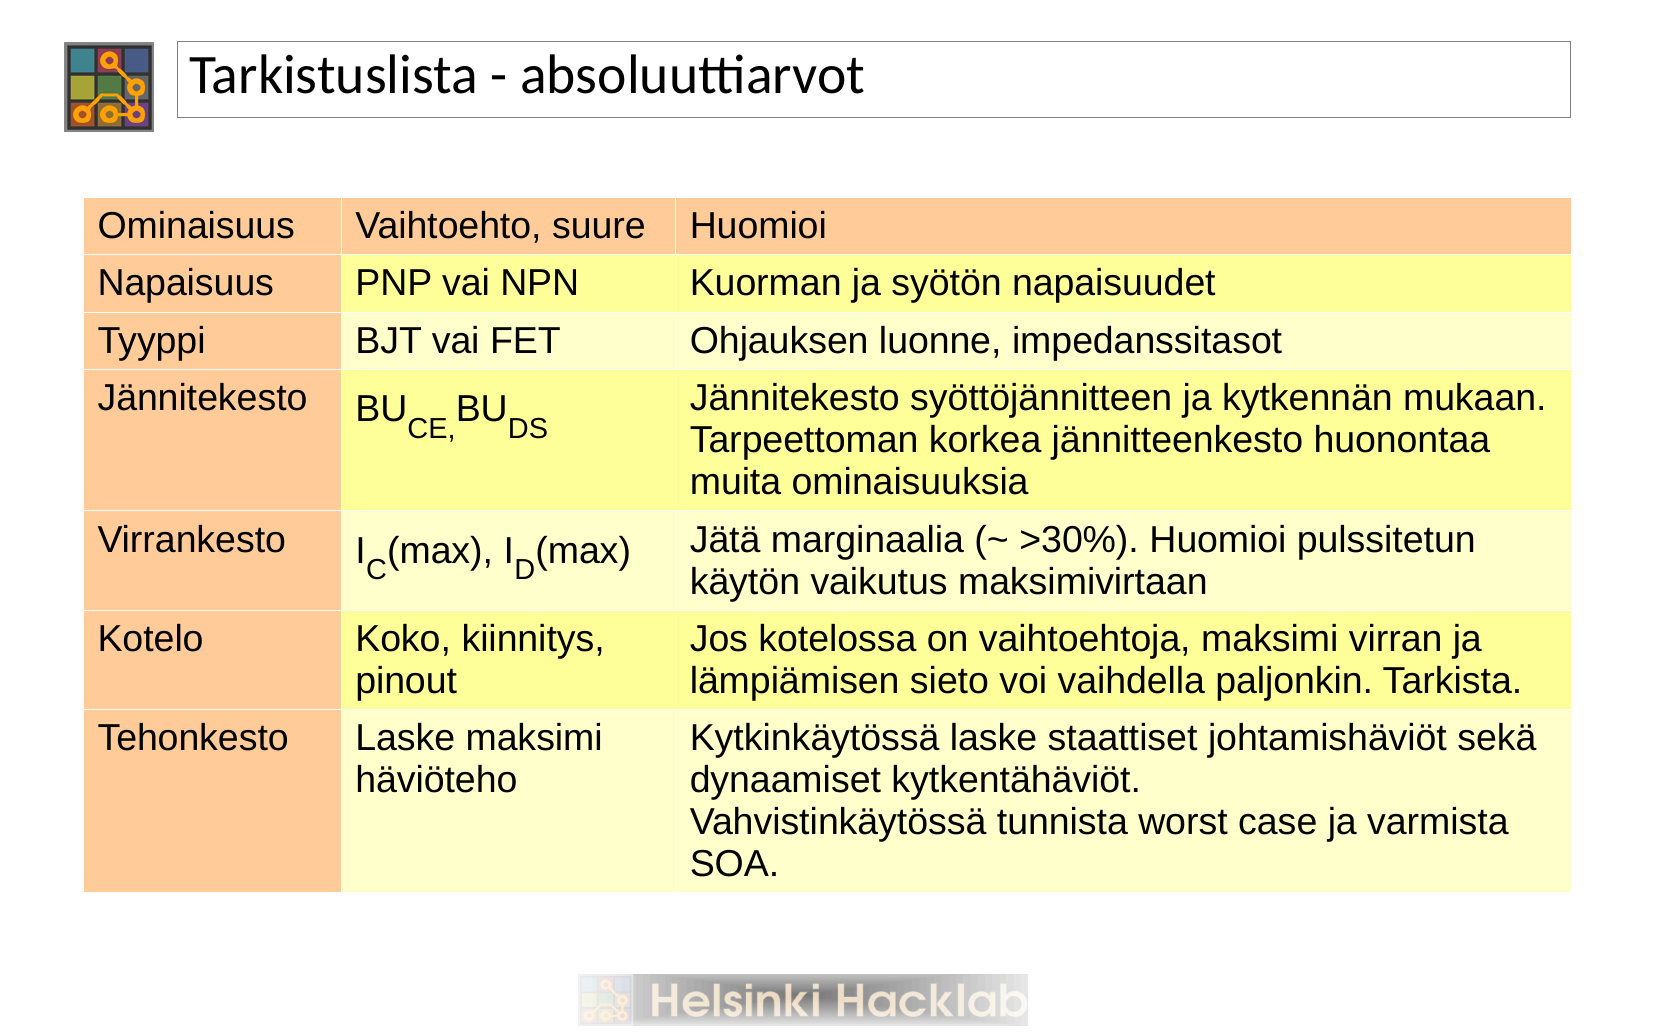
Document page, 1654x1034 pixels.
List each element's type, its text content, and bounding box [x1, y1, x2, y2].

table_cell Jännitekesto syöttöjännitteen ja kytkennän mukaan. Tarpeettoman korkea jännitteenkesto huonontaa muita ominaisuuksia [676, 370, 1571, 510]
picture [64, 42, 154, 132]
table_cell Jos kotelossa on vaihtoehtoja, maksimi virran ja lämpiämisen sieto voi vaihdella paljonkin. Tarkista. [676, 611, 1571, 709]
table_cell Jännitekesto [84, 370, 341, 510]
table_cell Tehonkesto [84, 710, 341, 892]
table_cell BUCE,BUDS [342, 370, 675, 510]
table_cell Jätä marginaalia (~ >30%). Huomioi pulssitetun käytön vaikutus maksimivirtaan [676, 511, 1571, 610]
table_cell Napaisuus [84, 255, 341, 312]
table_header Vaihtoehto, suure [342, 198, 675, 254]
table_cell Laske maksimi häviöteho [342, 710, 675, 892]
table_cell Ohjauksen luonne, impedanssitasot [676, 313, 1571, 369]
table_header Ominaisuus [84, 198, 341, 254]
table_cell PNP vai NPN [342, 255, 675, 312]
table_cell BJT vai FET [342, 313, 675, 369]
table_cell Tyyppi [84, 313, 341, 369]
table_cell Kotelo [84, 611, 341, 709]
table_cell IC(max), ID(max) [342, 511, 675, 610]
table_cell Kytkinkäytössä laske staattiset johtamishäviöt sekä dynaamiset kytkentähäviöt. Vahvistinkäytössä tunnista worst case ja varmista SOA. [676, 710, 1571, 892]
table_cell Koko, kiinnitys, pinout [342, 611, 675, 709]
title Tarkistuslista - absoluuttiarvot [177, 41, 1571, 118]
table_header Huomioi [676, 198, 1571, 254]
table_cell Virrankesto [84, 511, 341, 610]
table_cell Kuorman ja syötön napaisuudet [676, 255, 1571, 312]
